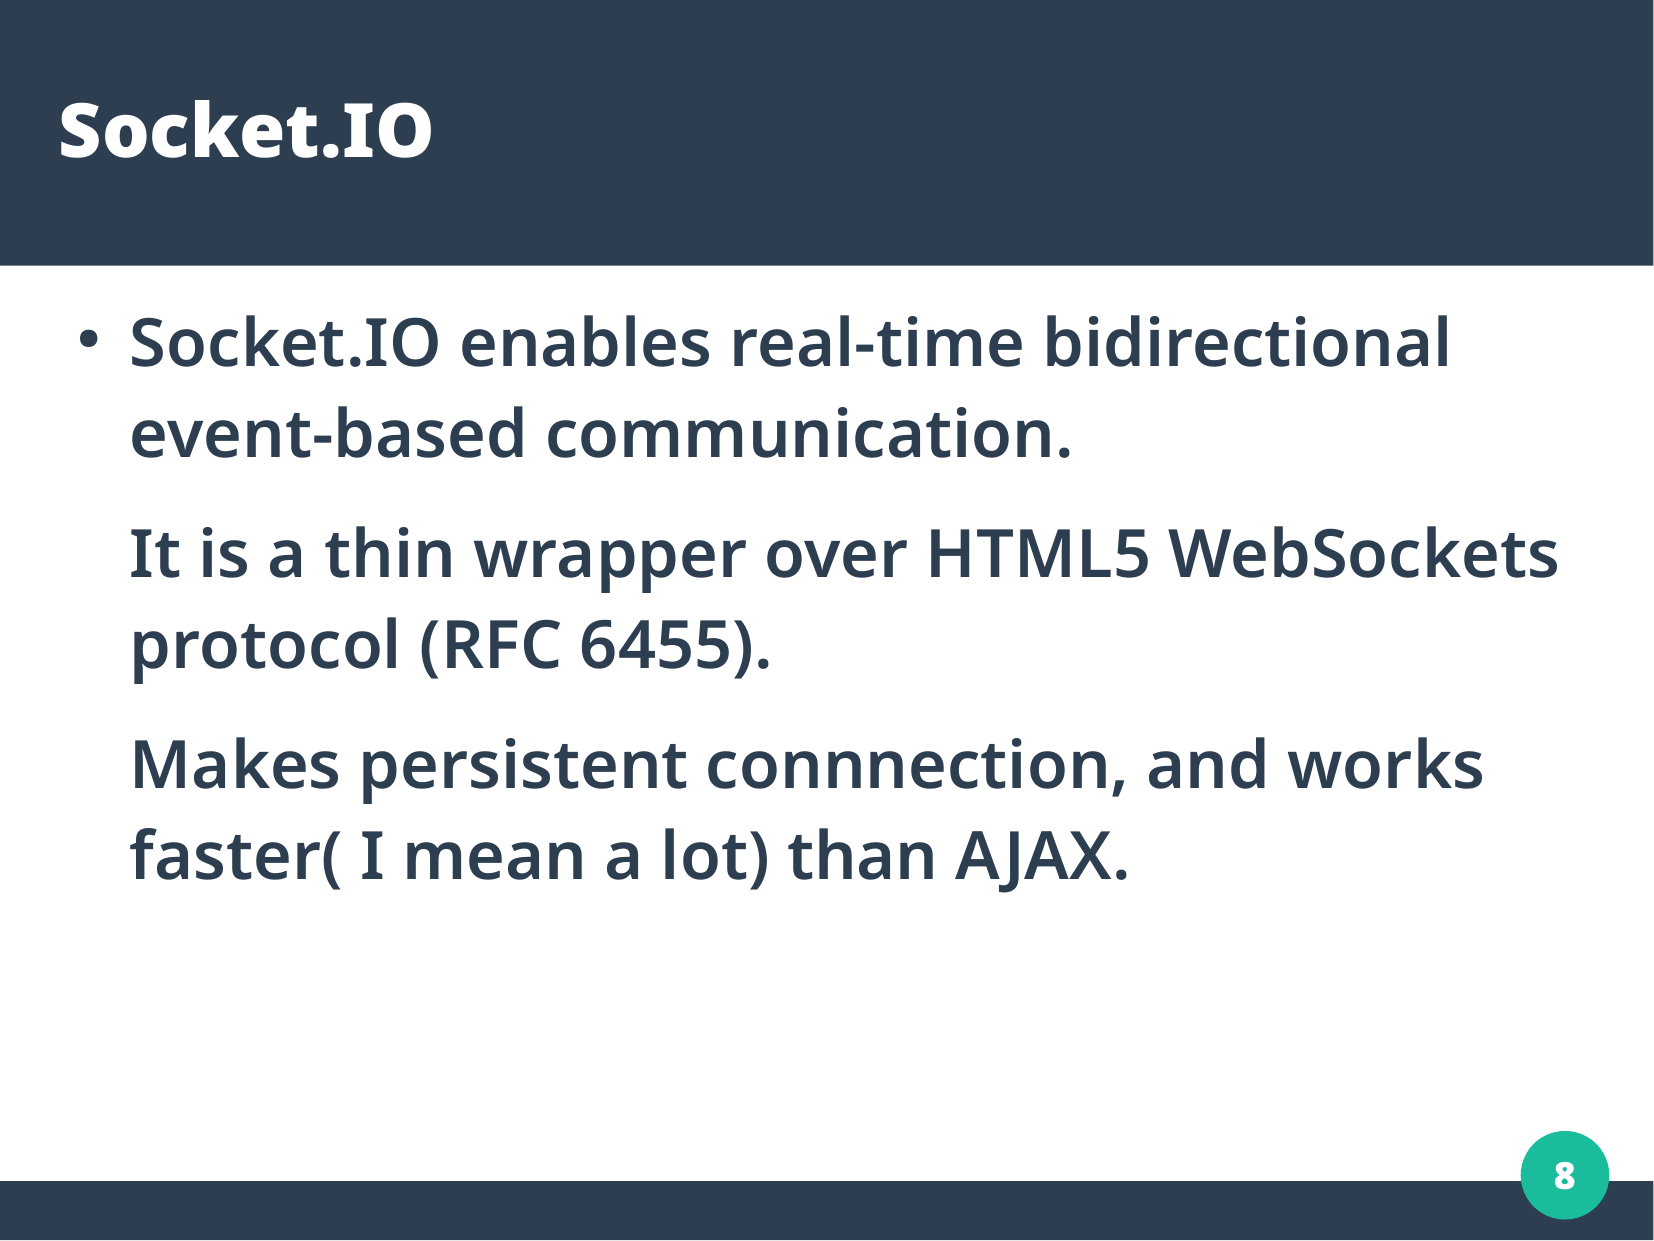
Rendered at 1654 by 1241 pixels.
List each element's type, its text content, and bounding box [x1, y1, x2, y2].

list Socket.IO enables real-time bidirectional event-based communication. It is a thin wrapper over HTML5 WebSockets protocol (RFC 6455). Makes persistent connnection, and works faster( I mean a lot) than AJAX. [59, 295, 1595, 1123]
title Socket.IO [59, 56, 1595, 200]
